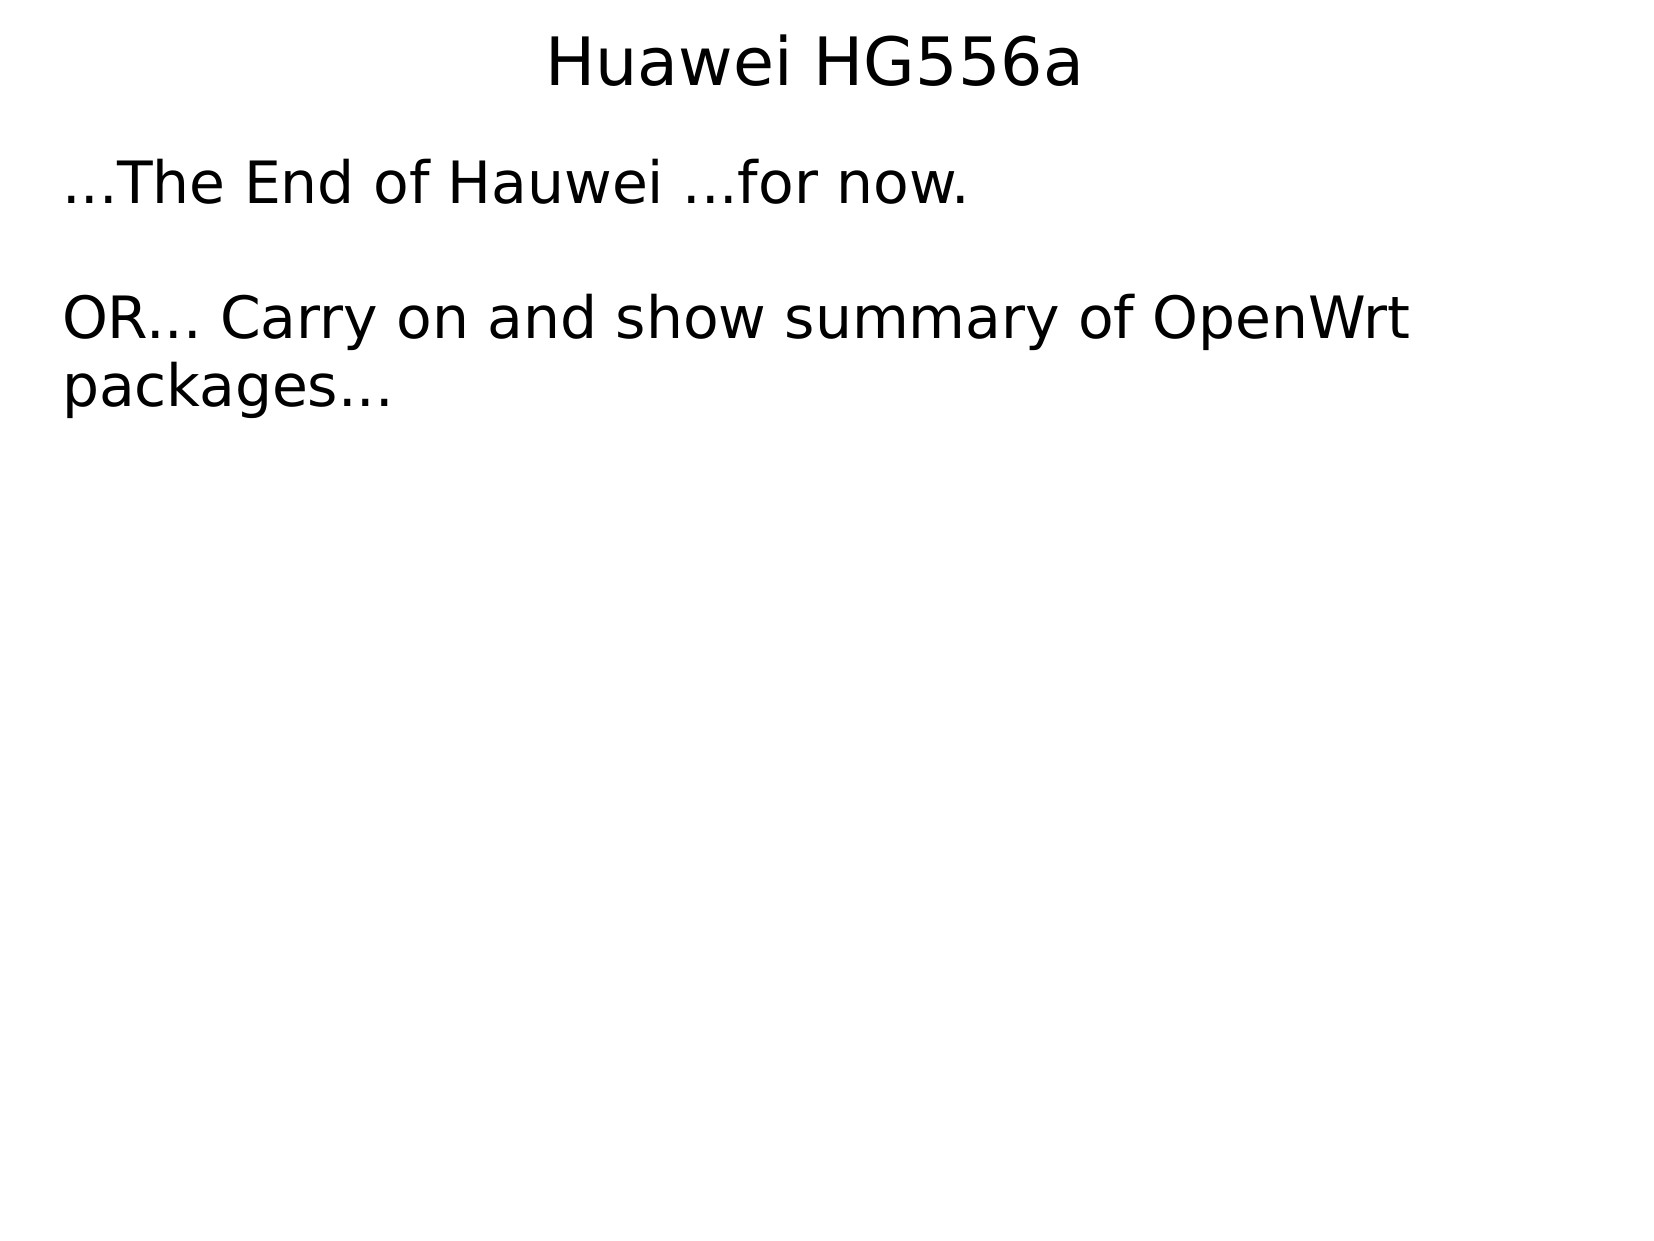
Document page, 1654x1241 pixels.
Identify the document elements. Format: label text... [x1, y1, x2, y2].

text_box ...The End of Hauwei ...for now. OR... Carry on and show summary of OpenWrt packages... [47, 141, 1619, 428]
title Huawei HG556a [70, 23, 1560, 102]
